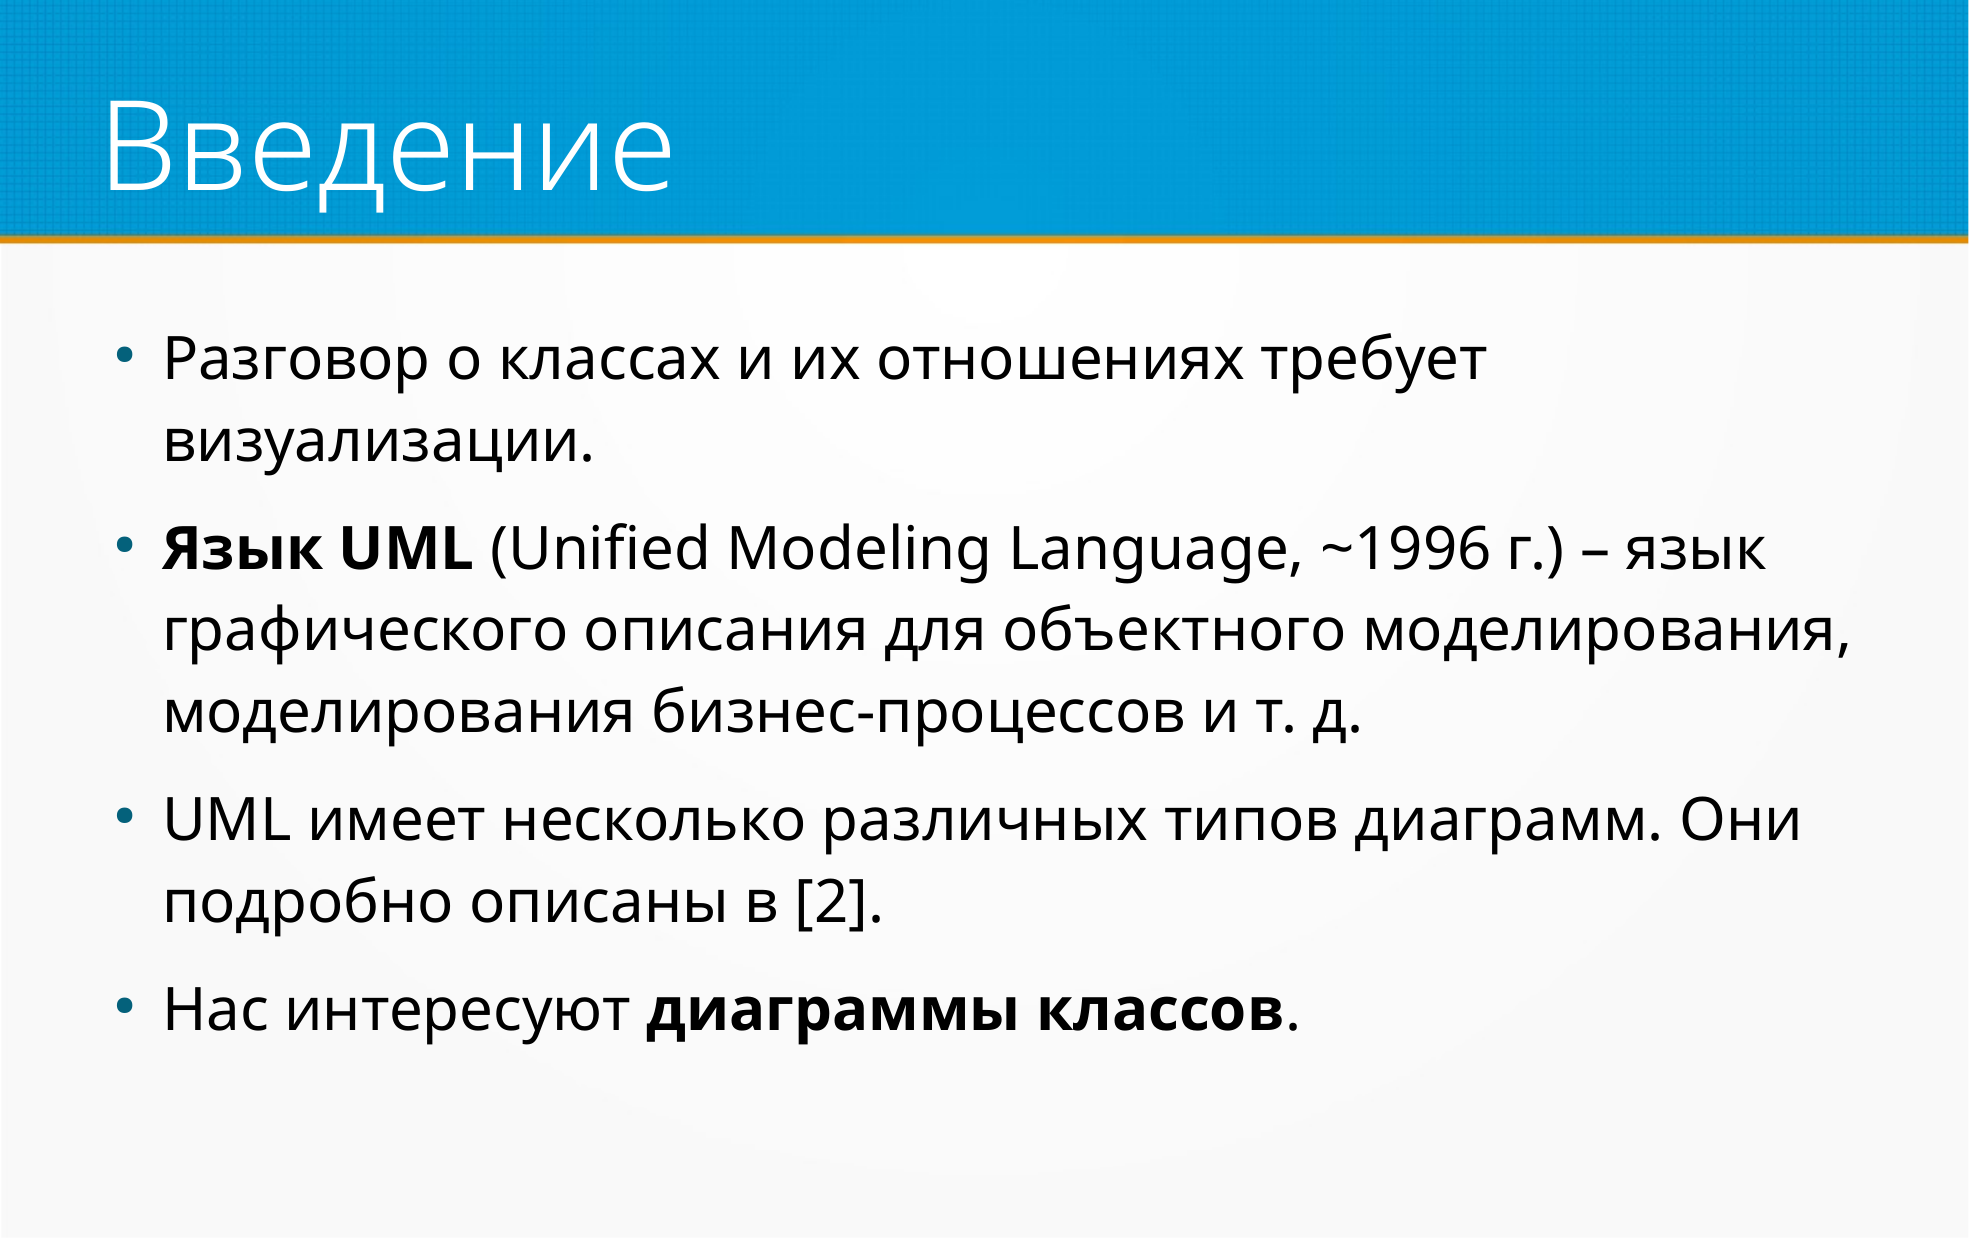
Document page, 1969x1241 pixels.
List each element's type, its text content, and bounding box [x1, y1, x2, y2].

title Введение [98, 19, 1870, 227]
picture [0, 233, 1969, 1241]
list Разговор о классах и их отношениях требует визуализации. Язык UML (Unified Modeling Language, ~1996 г.) – язык графического описания для объектного моделирования, моделирования бизнес-процессов и т. д. UML имеет несколько различных типов диаграмм. Они подробно описаны в [2]. Нас интересуют диаграммы классов. [98, 315, 1861, 1081]
